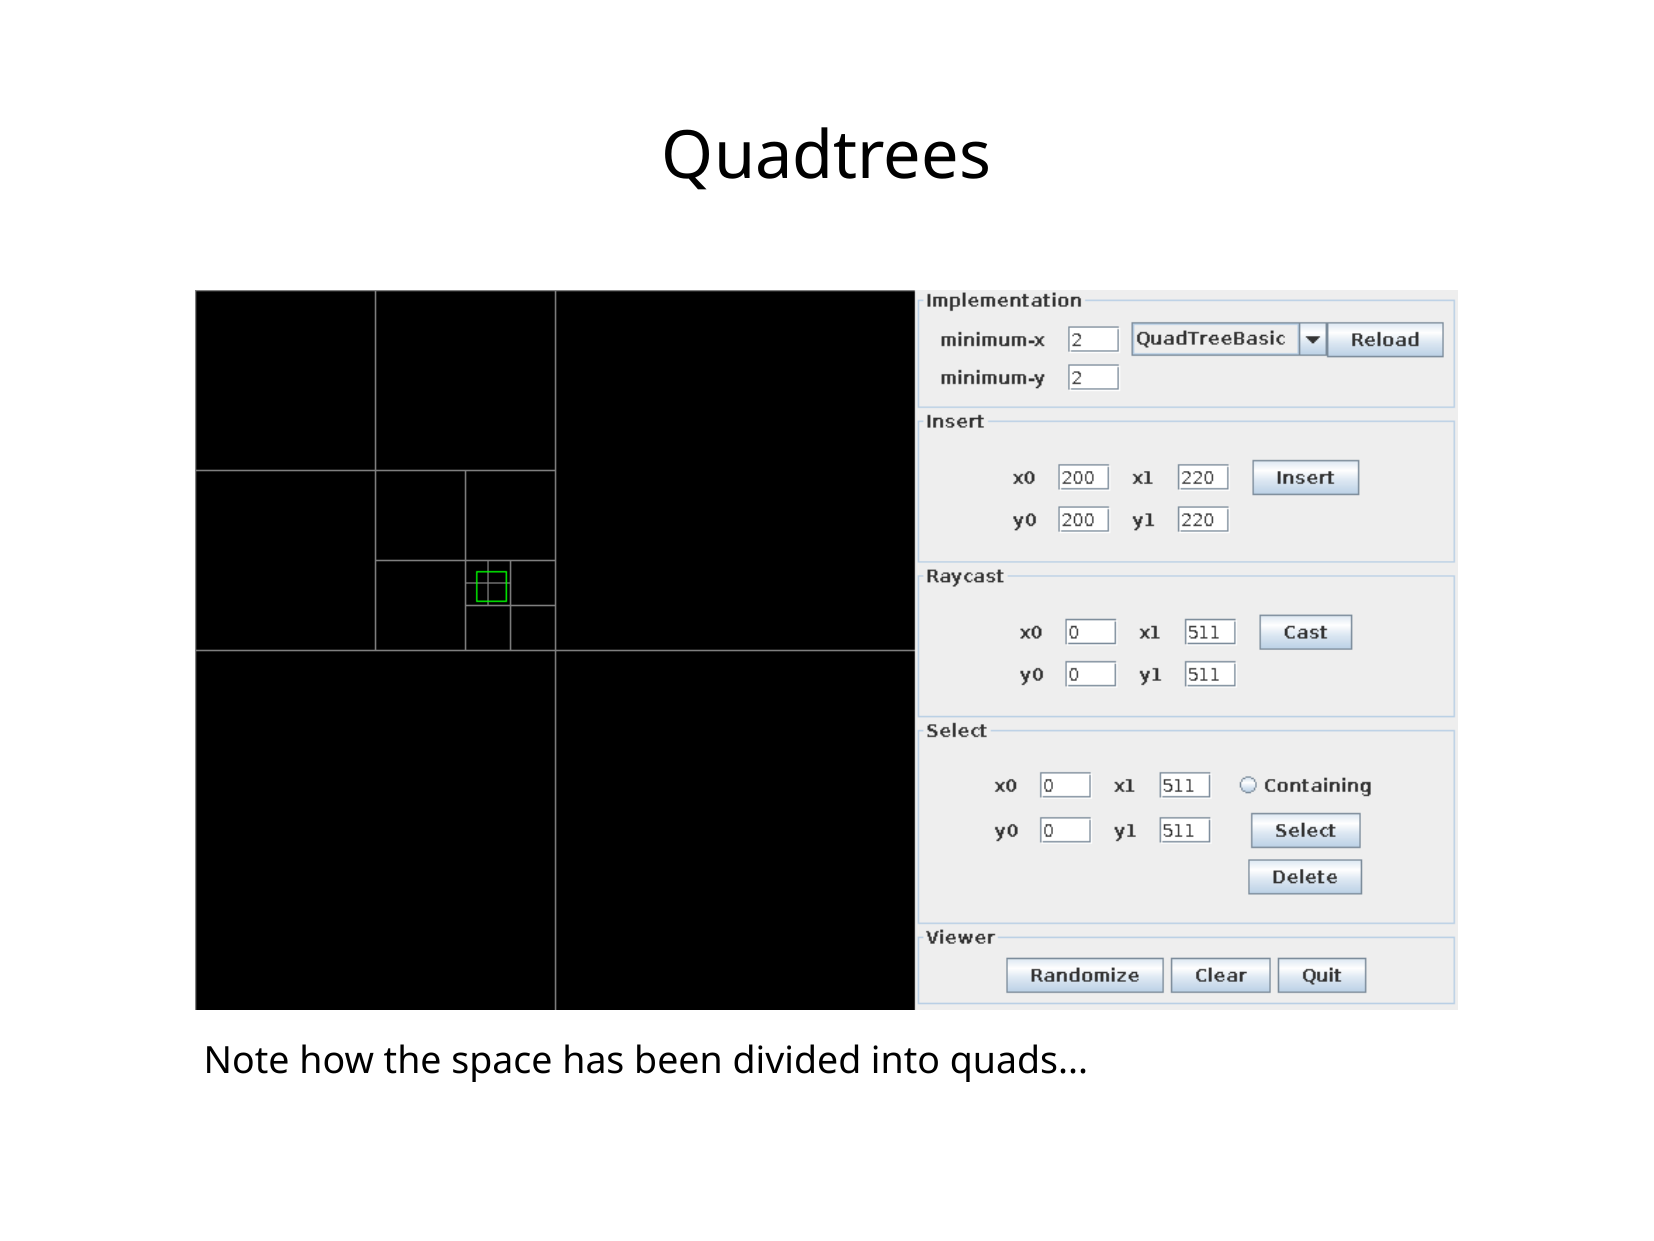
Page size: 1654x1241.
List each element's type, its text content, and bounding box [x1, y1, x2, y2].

picture [195, 290, 1458, 1010]
title Quadtrees [82, 49, 1571, 257]
text_box Note how the space has been divided into quads... [188, 1026, 1052, 1087]
